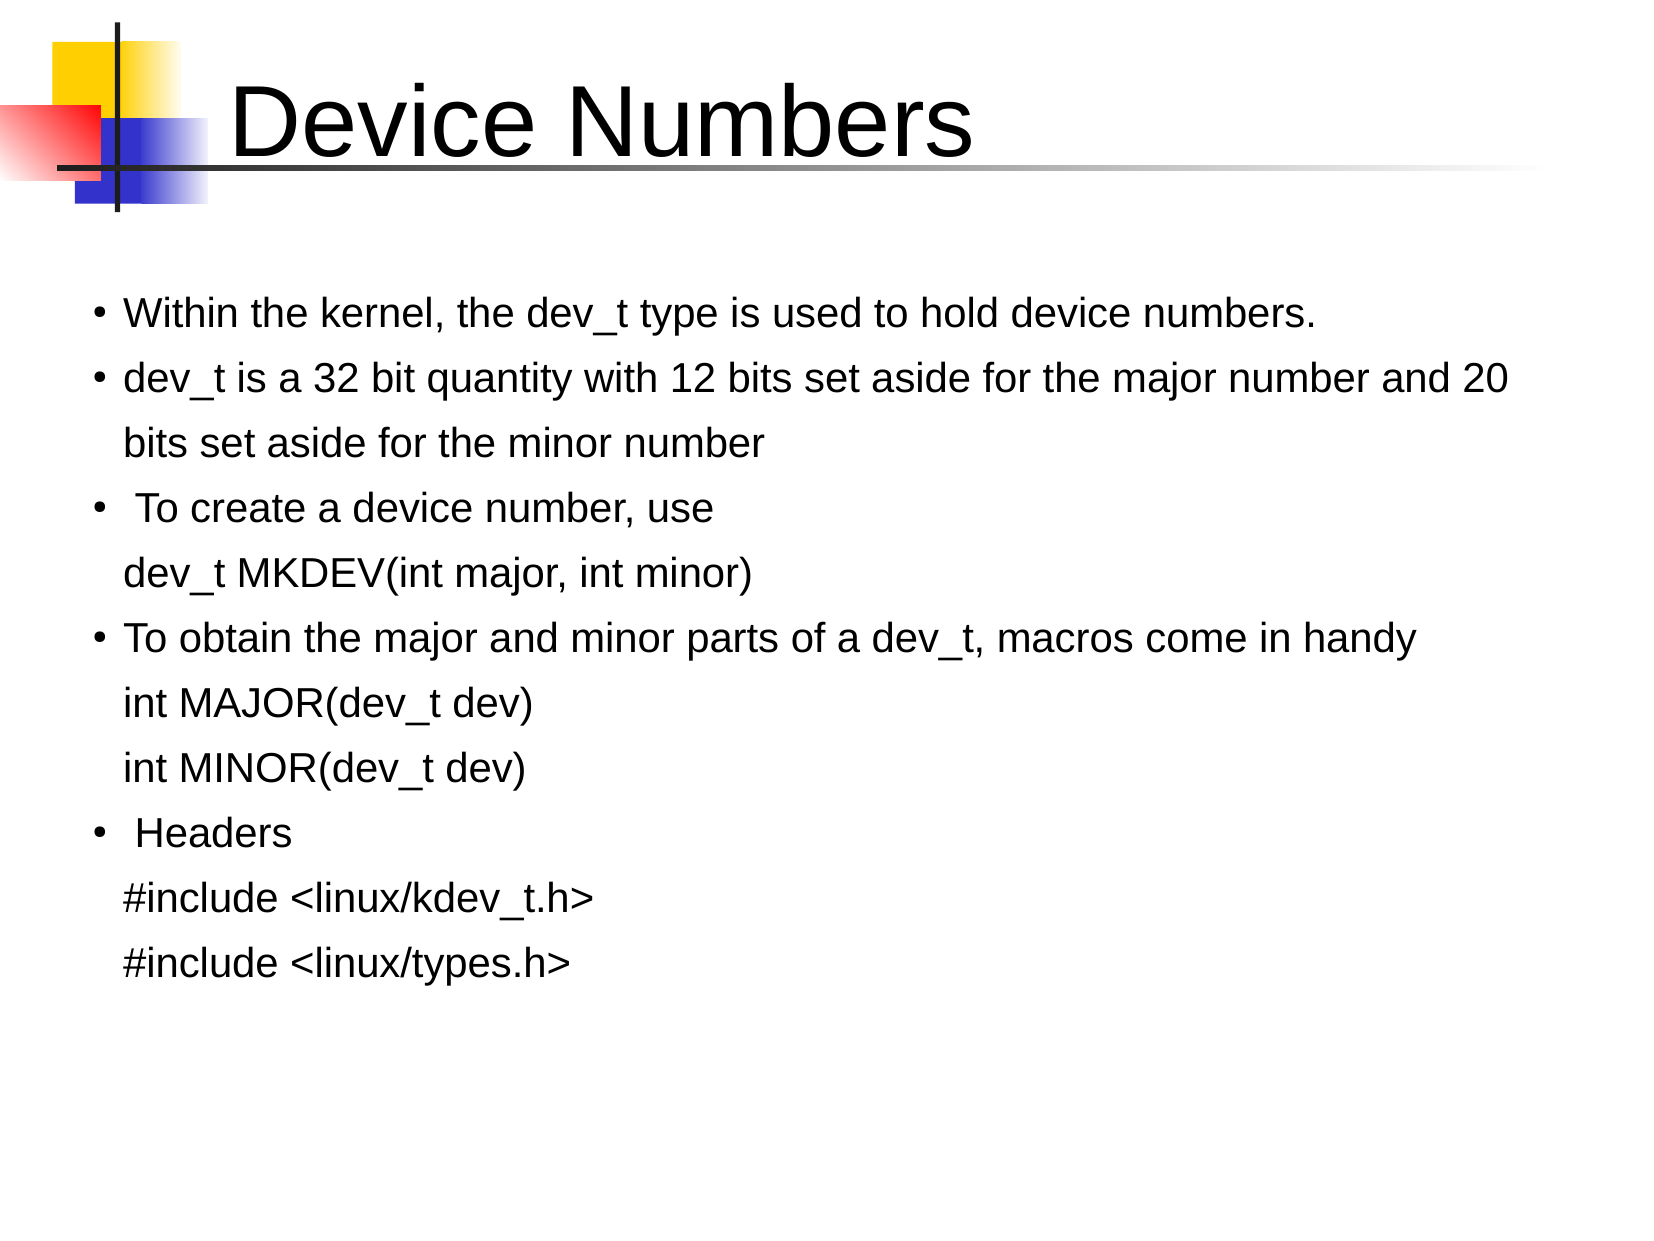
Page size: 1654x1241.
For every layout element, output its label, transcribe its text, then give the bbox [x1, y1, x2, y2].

title Device Numbers [0, 17, 1347, 225]
list Within the kernel, the dev_t type is used to hold device numbers. dev_t is a 32 bit quantity with 12 bits set aside for the major number and 20 bits set aside for the minor number To create a device number, use dev_t MKDEV(int major, int minor) To obtain the major and minor parts of a dev_t, macros come in handy int MAJOR(dev_t dev) int MINOR(dev_t dev) Headers #include <linux/kdev_t.h> #include <linux/types.h> [82, 290, 1571, 1010]
